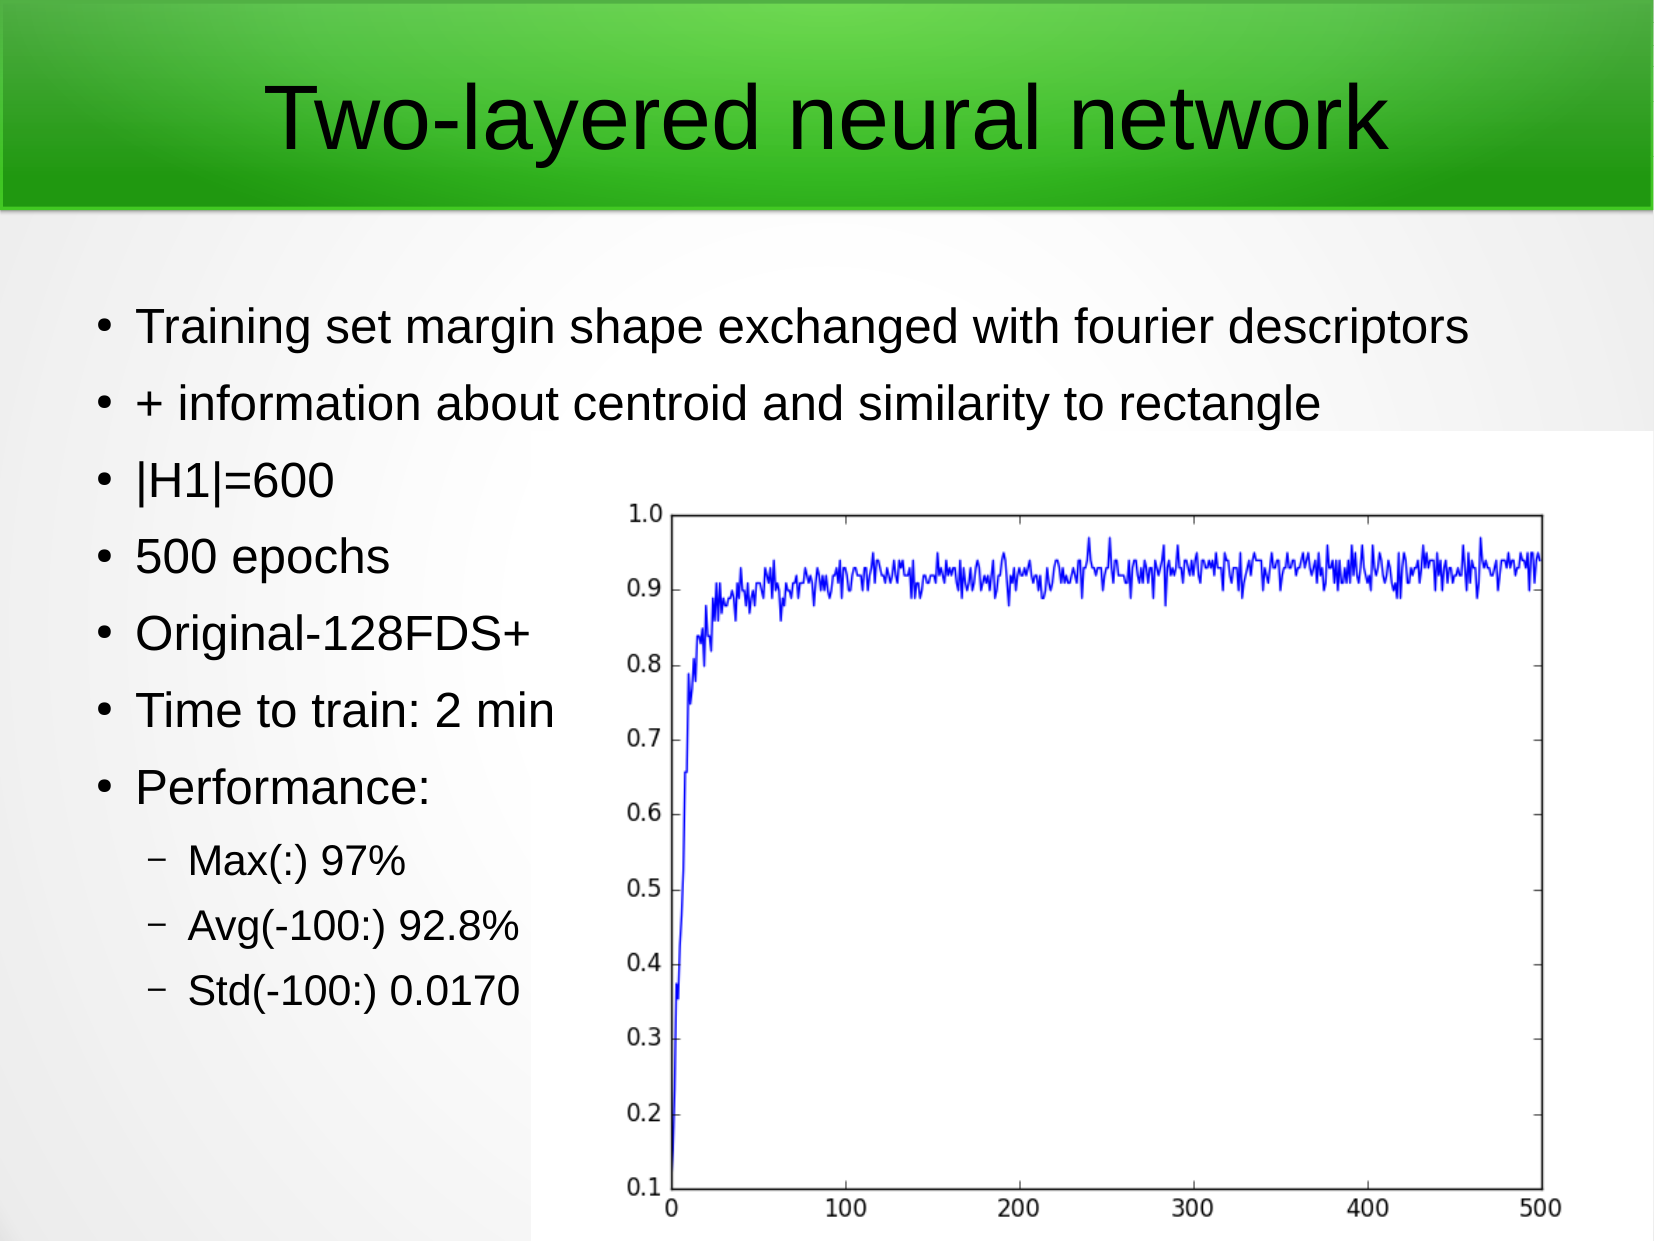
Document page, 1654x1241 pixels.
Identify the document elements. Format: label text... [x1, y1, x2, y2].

picture [531, 431, 1654, 1241]
title Two-layered neural network [82, 47, 1571, 189]
list Training set margin shape exchanged with fourier descriptors + information about centroid and similarity to rectangle |H1|=600 500 epochs Original-128FDS+ Time to train: 2 min Performance: Max(:) 97% Avg(-100:) 92.8% Std(-100:) 0.0170 [82, 299, 1571, 1019]
